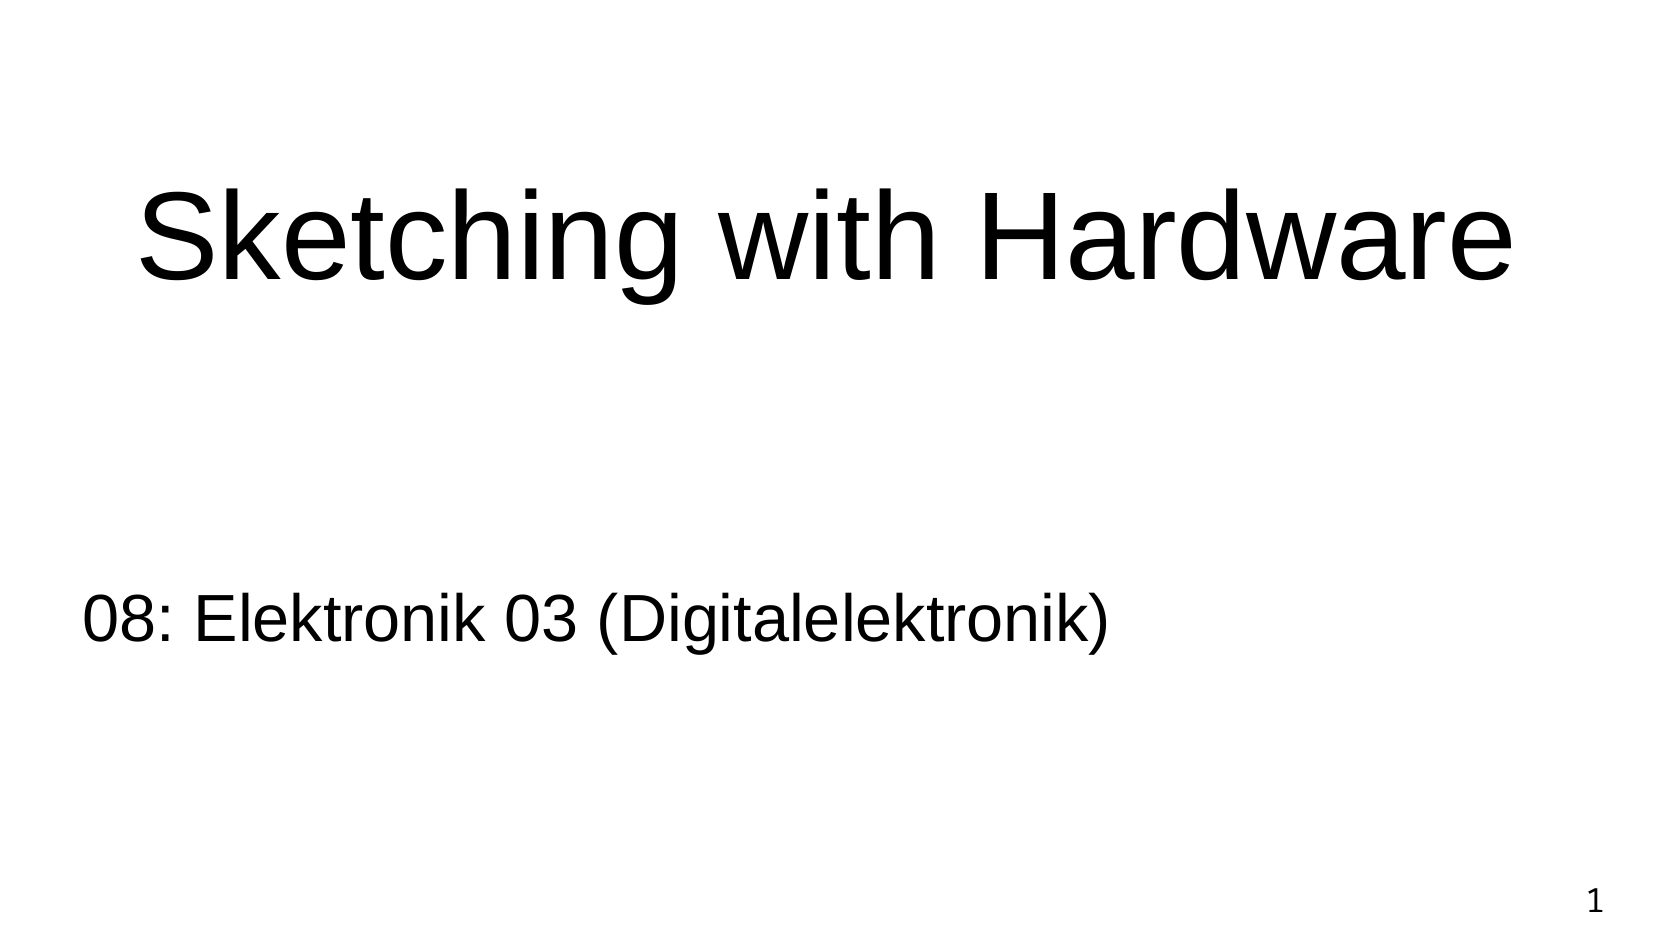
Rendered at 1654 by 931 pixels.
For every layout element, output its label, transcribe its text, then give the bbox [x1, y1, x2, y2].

subtitle 08: Elektronik 03 (Digitalelektronik) [82, 480, 1571, 758]
title Sketching with Hardware [82, 37, 1571, 436]
